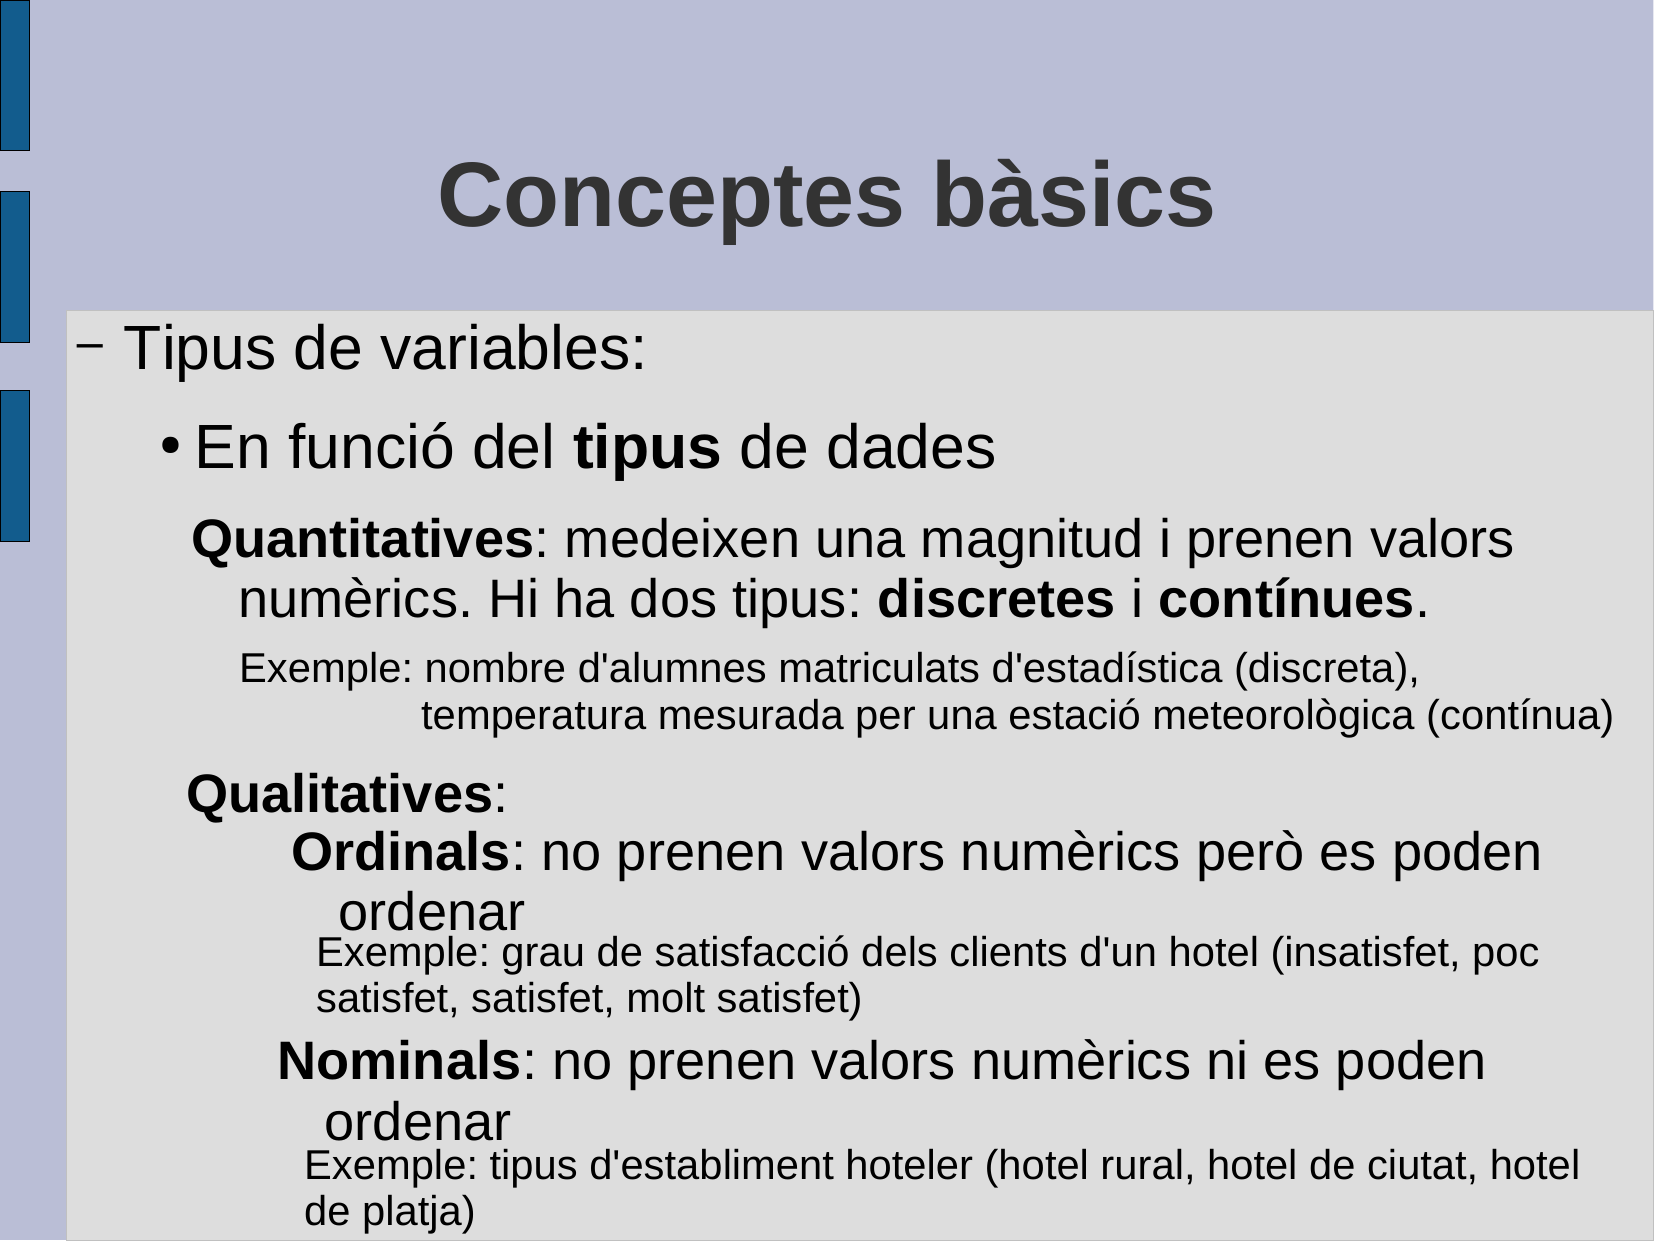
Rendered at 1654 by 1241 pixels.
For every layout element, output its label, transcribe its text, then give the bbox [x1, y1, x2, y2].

text_box Exemple: grau de satisfacció dels clients d'un hotel (insatisfet, poc satisfet, satisfet, molt satisfet) [301, 921, 1648, 1030]
text_box Qualitatives: [76, 755, 727, 833]
text_box Exemple: tipus d'establiment hoteler (hotel rural, hotel de ciutat, hotel de platja) [289, 1133, 1607, 1241]
text_box Tipus de variables: En funció del tipus de dades [0, 312, 1365, 484]
text_box Exemple: nombre d'alumnes matriculats d'estadística (discreta), temperatura mesurada per una estació meteorològica (contínua) [224, 637, 1642, 747]
text_box Ordinals: no prenen valors numèrics però es poden ordenar [182, 813, 1654, 969]
text_box Quantitatives: medeixen una magnitud i prenen valors numèrics. Hi ha dos tipus: discretes i contínues. [81, 500, 1654, 640]
title Conceptes bàsics [121, 91, 1534, 299]
text_box Nominals: no prenen valors numèrics ni es poden ordenar [183, 1030, 1654, 1154]
